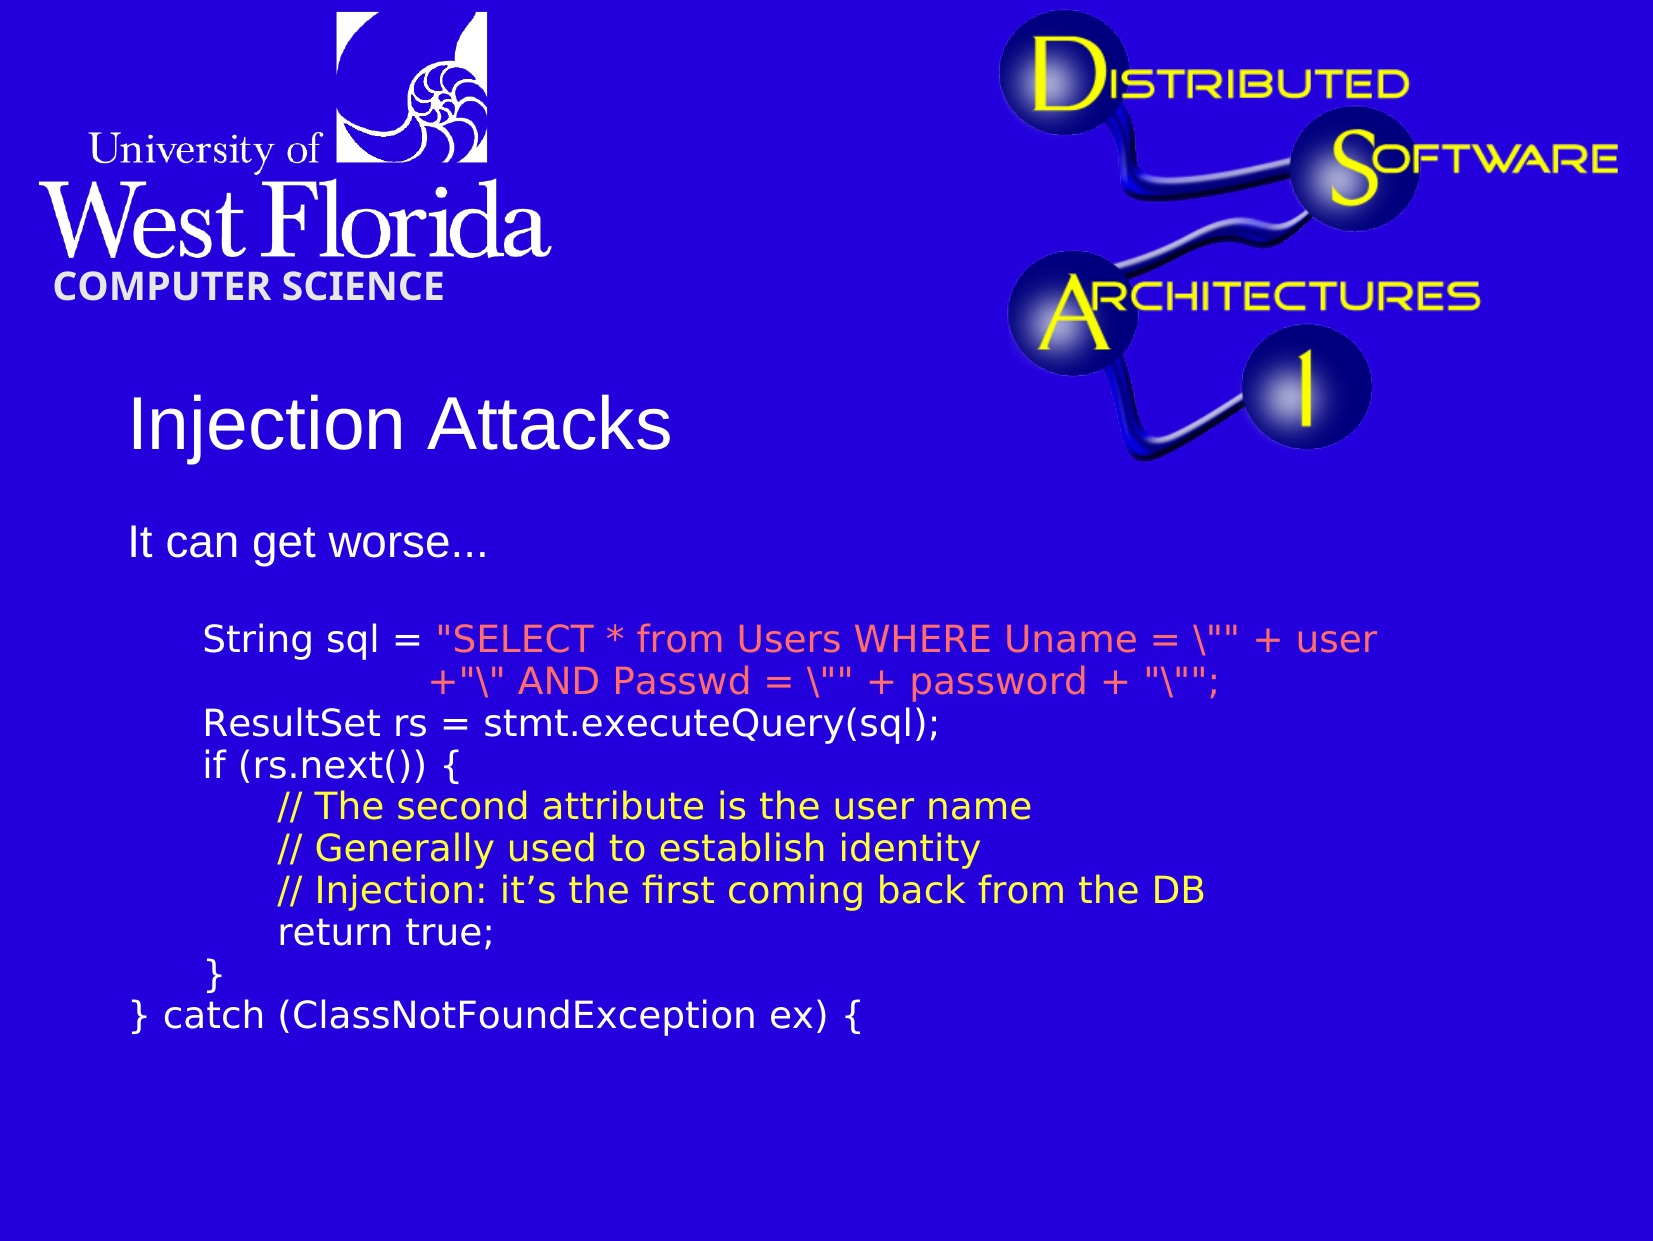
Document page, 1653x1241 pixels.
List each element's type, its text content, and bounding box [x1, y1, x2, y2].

text_box Injection Attacks It can get worse... String sql = "SELECT * from Users WHERE Uname = \"" + user +"\" AND Passwd = \"" + password + "\""; ResultSet rs = stmt.executeQuery(sql); if (rs.next()) { // The second attribute is the user name // Generally used to establish identity // Injection: it’s the first coming back from the DB return true; } } catch (ClassNotFoundException ex) { [112, 375, 1426, 726]
picture [37, 0, 559, 262]
text_box COMPUTER SCIENCE [37, 262, 563, 316]
picture [910, 0, 1653, 506]
